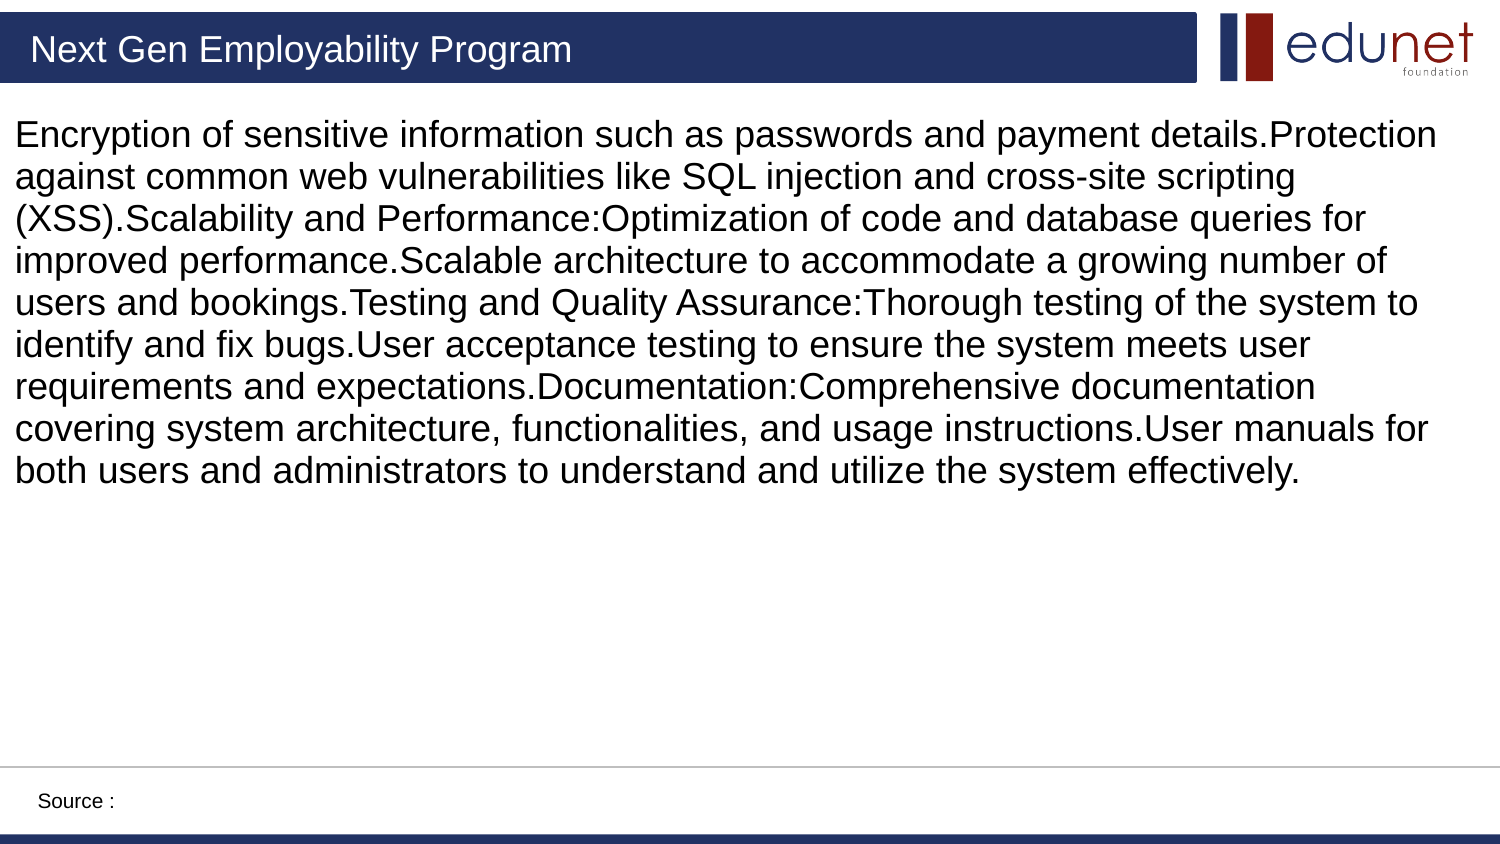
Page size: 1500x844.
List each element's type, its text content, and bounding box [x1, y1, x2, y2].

picture [1279, 14, 1482, 83]
text_box Source : [22, 773, 139, 826]
text_box Encryption of sensitive information such as passwords and payment details.Protection against common web vulnerabilities like SQL injection and cross-site scripting (XSS).Scalability and Performance:Optimization of code and database queries for improved performance.Scalable architecture to accommodate a growing number of users and bookings.Testing and Quality Assurance:Thorough testing of the system to identify and fix bugs.User acceptance testing to ensure the system meets user requirements and expectations.Documentation:Comprehensive documentation covering system architecture, functionalities, and usage instructions.User manuals for both users and administrators to understand and utilize the system effectively. [0, 106, 1472, 733]
